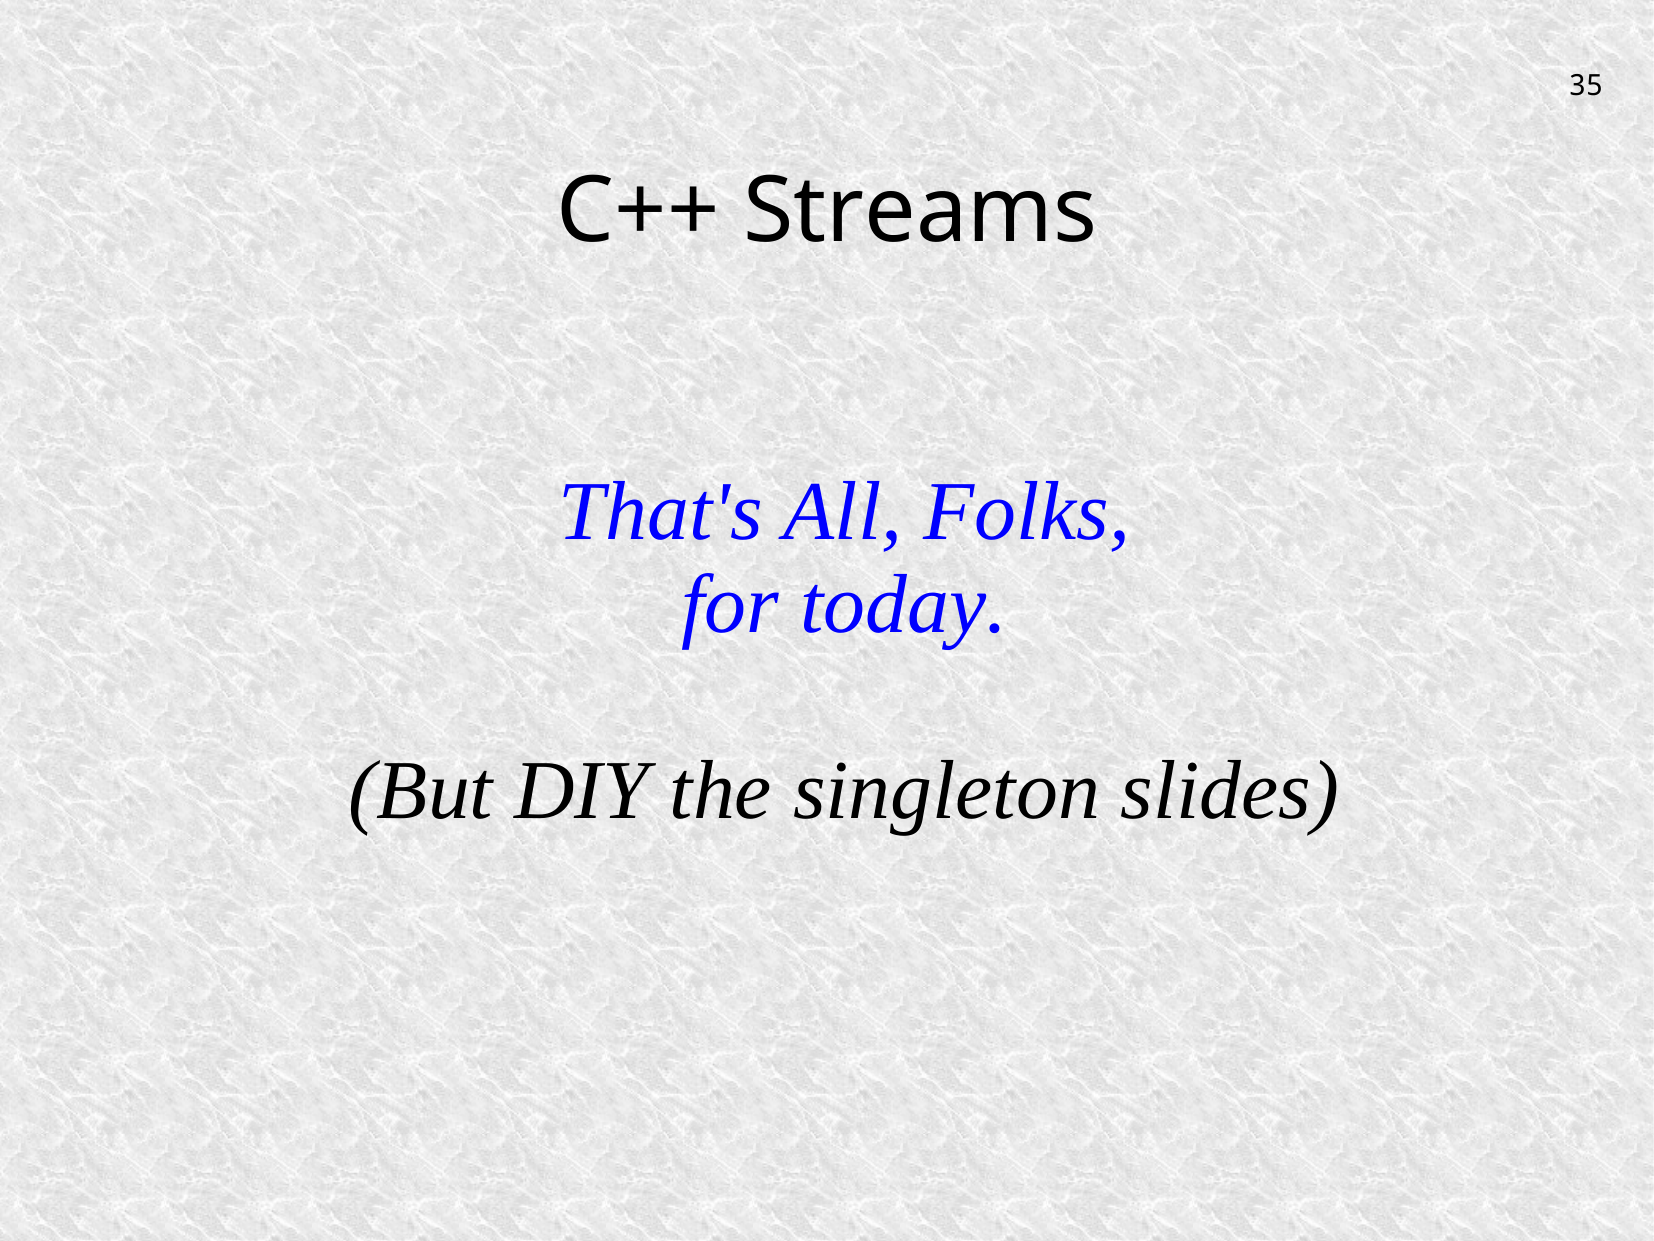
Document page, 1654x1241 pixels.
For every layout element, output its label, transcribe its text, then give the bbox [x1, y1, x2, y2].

title C++ Streams [121, 53, 1534, 344]
picture [0, 0, 1654, 1241]
text_box That's All, Folks, for today. (But DIY the singleton slides) [121, 344, 1534, 957]
